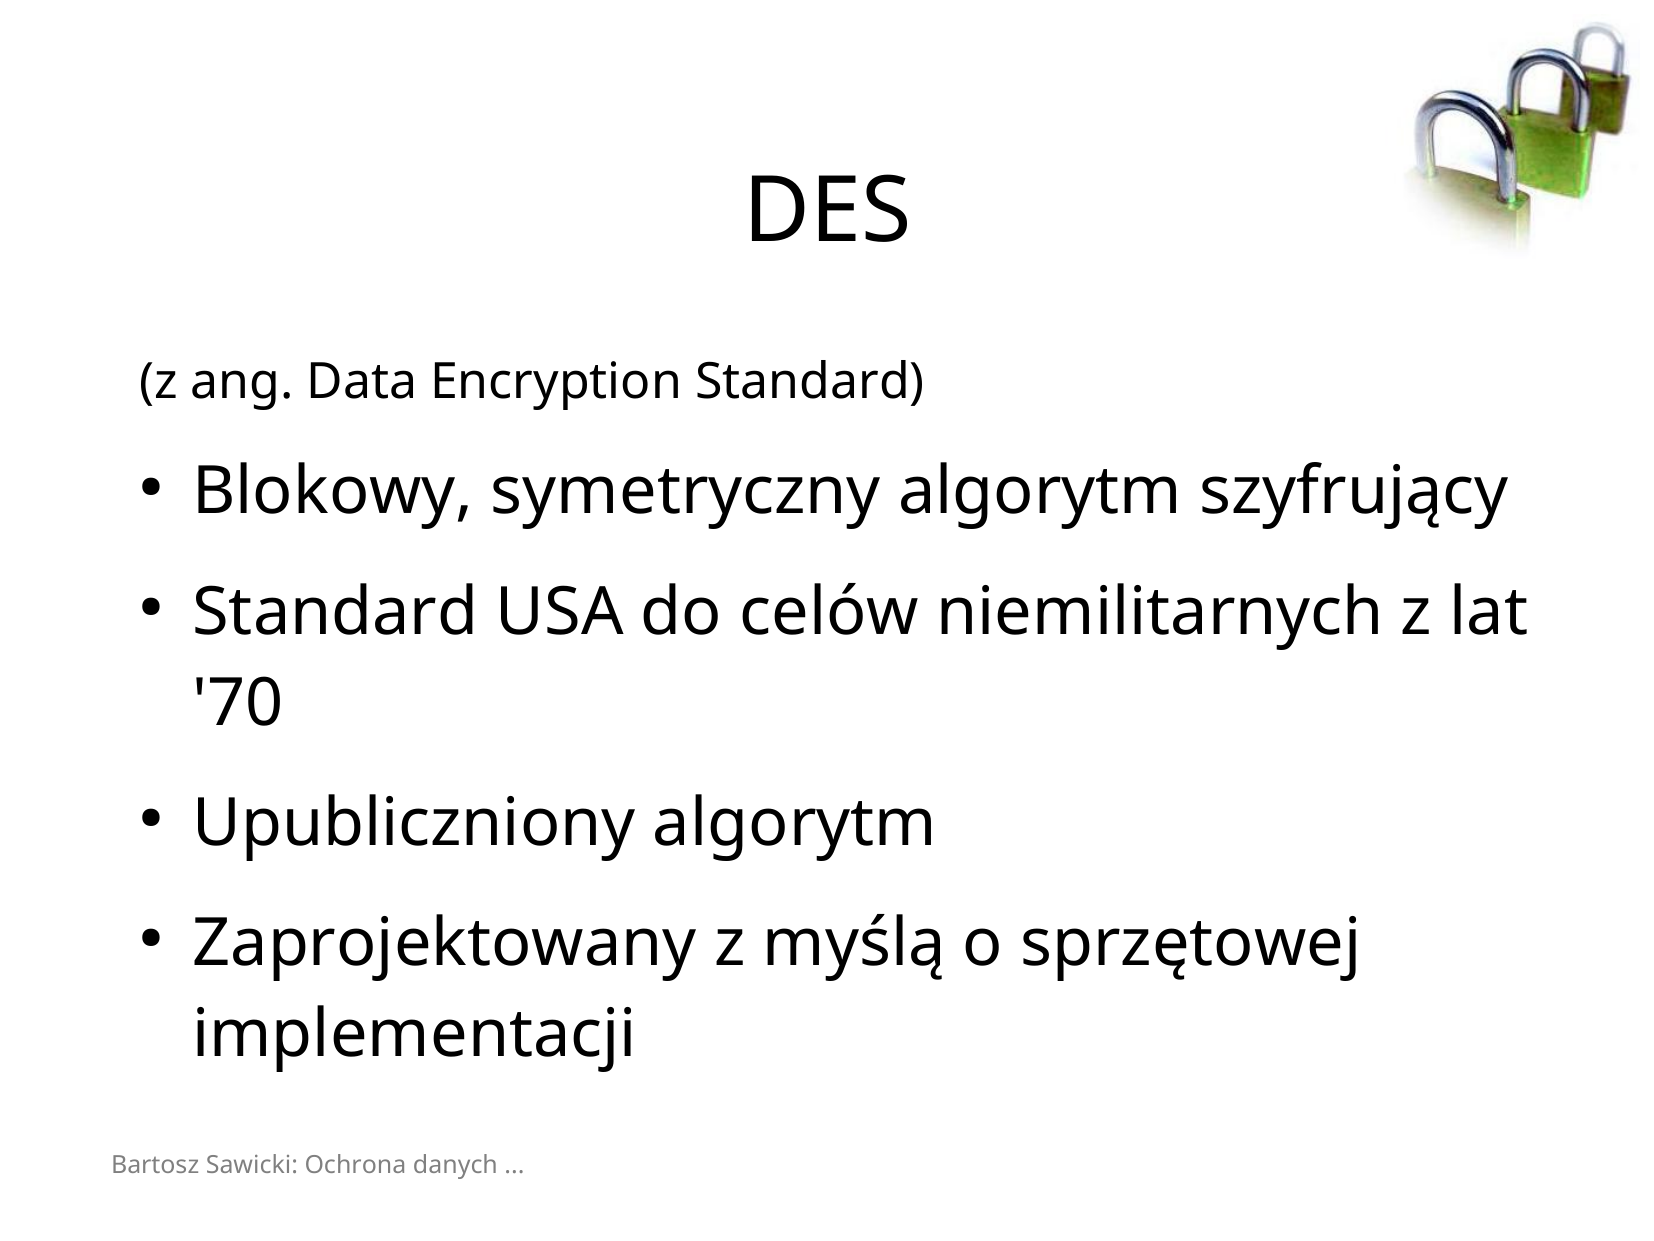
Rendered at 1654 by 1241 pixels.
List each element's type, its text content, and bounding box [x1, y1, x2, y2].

picture [1385, 14, 1640, 266]
title DES [121, 102, 1534, 311]
list (z ang. Data Encryption Standard) Blokowy, symetryczny algorytm szyfrujący Standard USA do celów niemilitarnych z lat '70 Upubliczniony algorytm Zaprojektowany z myślą o sprzętowej implementacji [121, 344, 1534, 1127]
